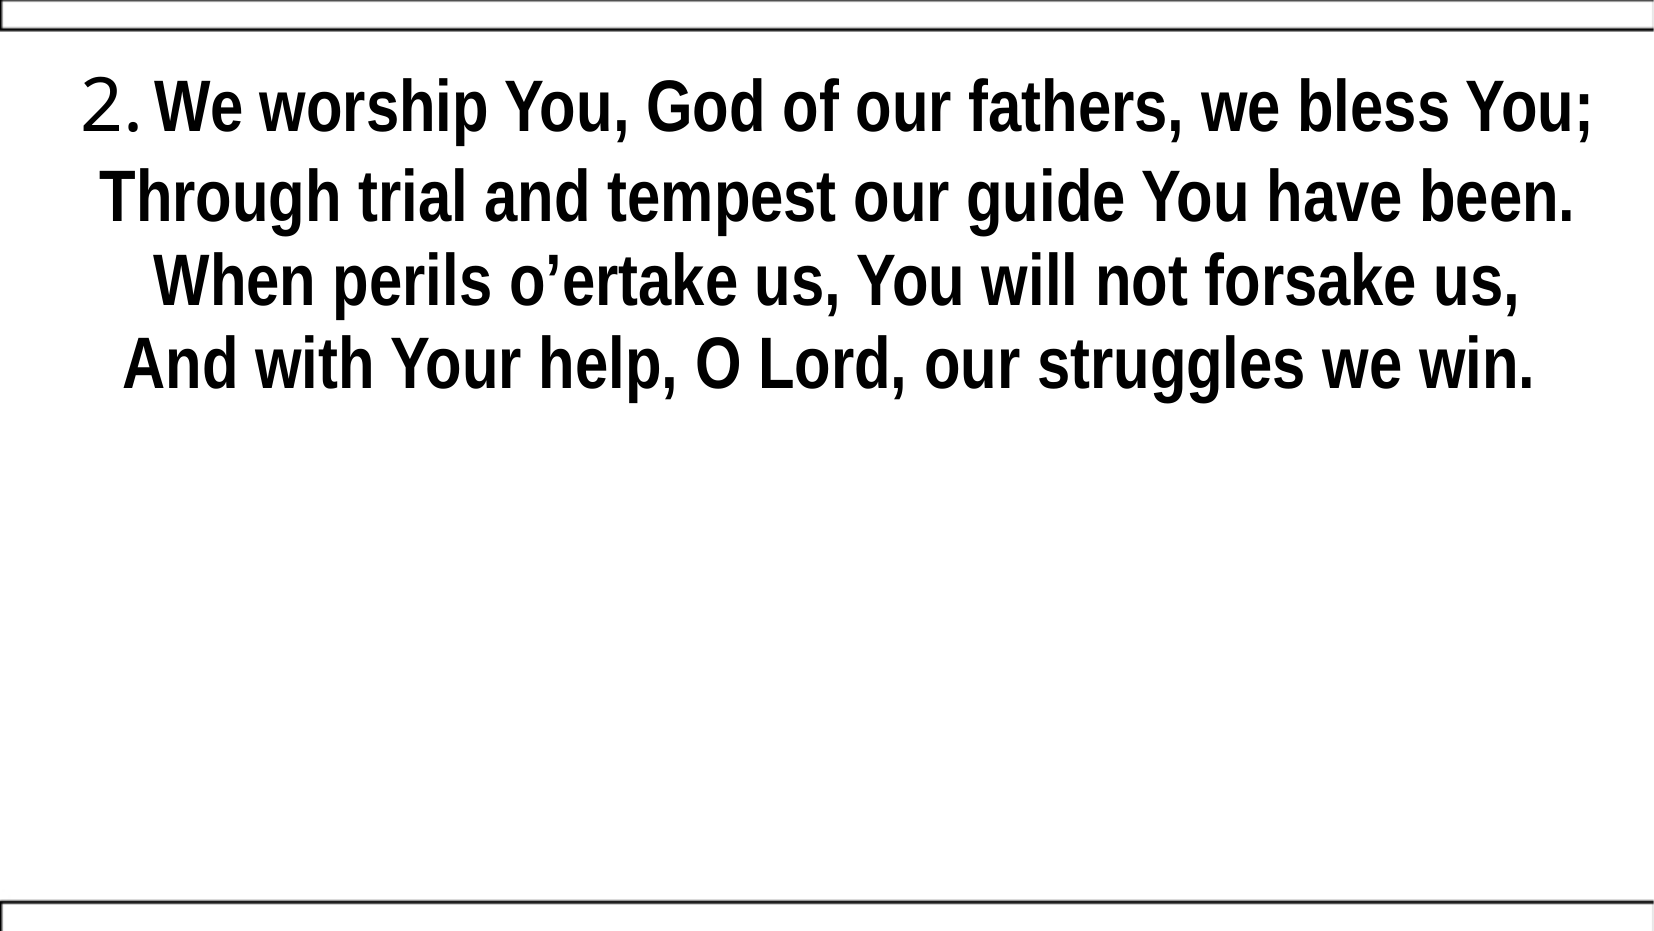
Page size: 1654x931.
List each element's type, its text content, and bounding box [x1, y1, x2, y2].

text_box 2. We worship You, God of our fathers, we bless You; Through trial and tempest our guide You have been. When perils o’ertake us, You will not forsake us, And with Your help, O Lord, our struggles we win. [65, 43, 1611, 436]
picture [0, 0, 1654, 931]
